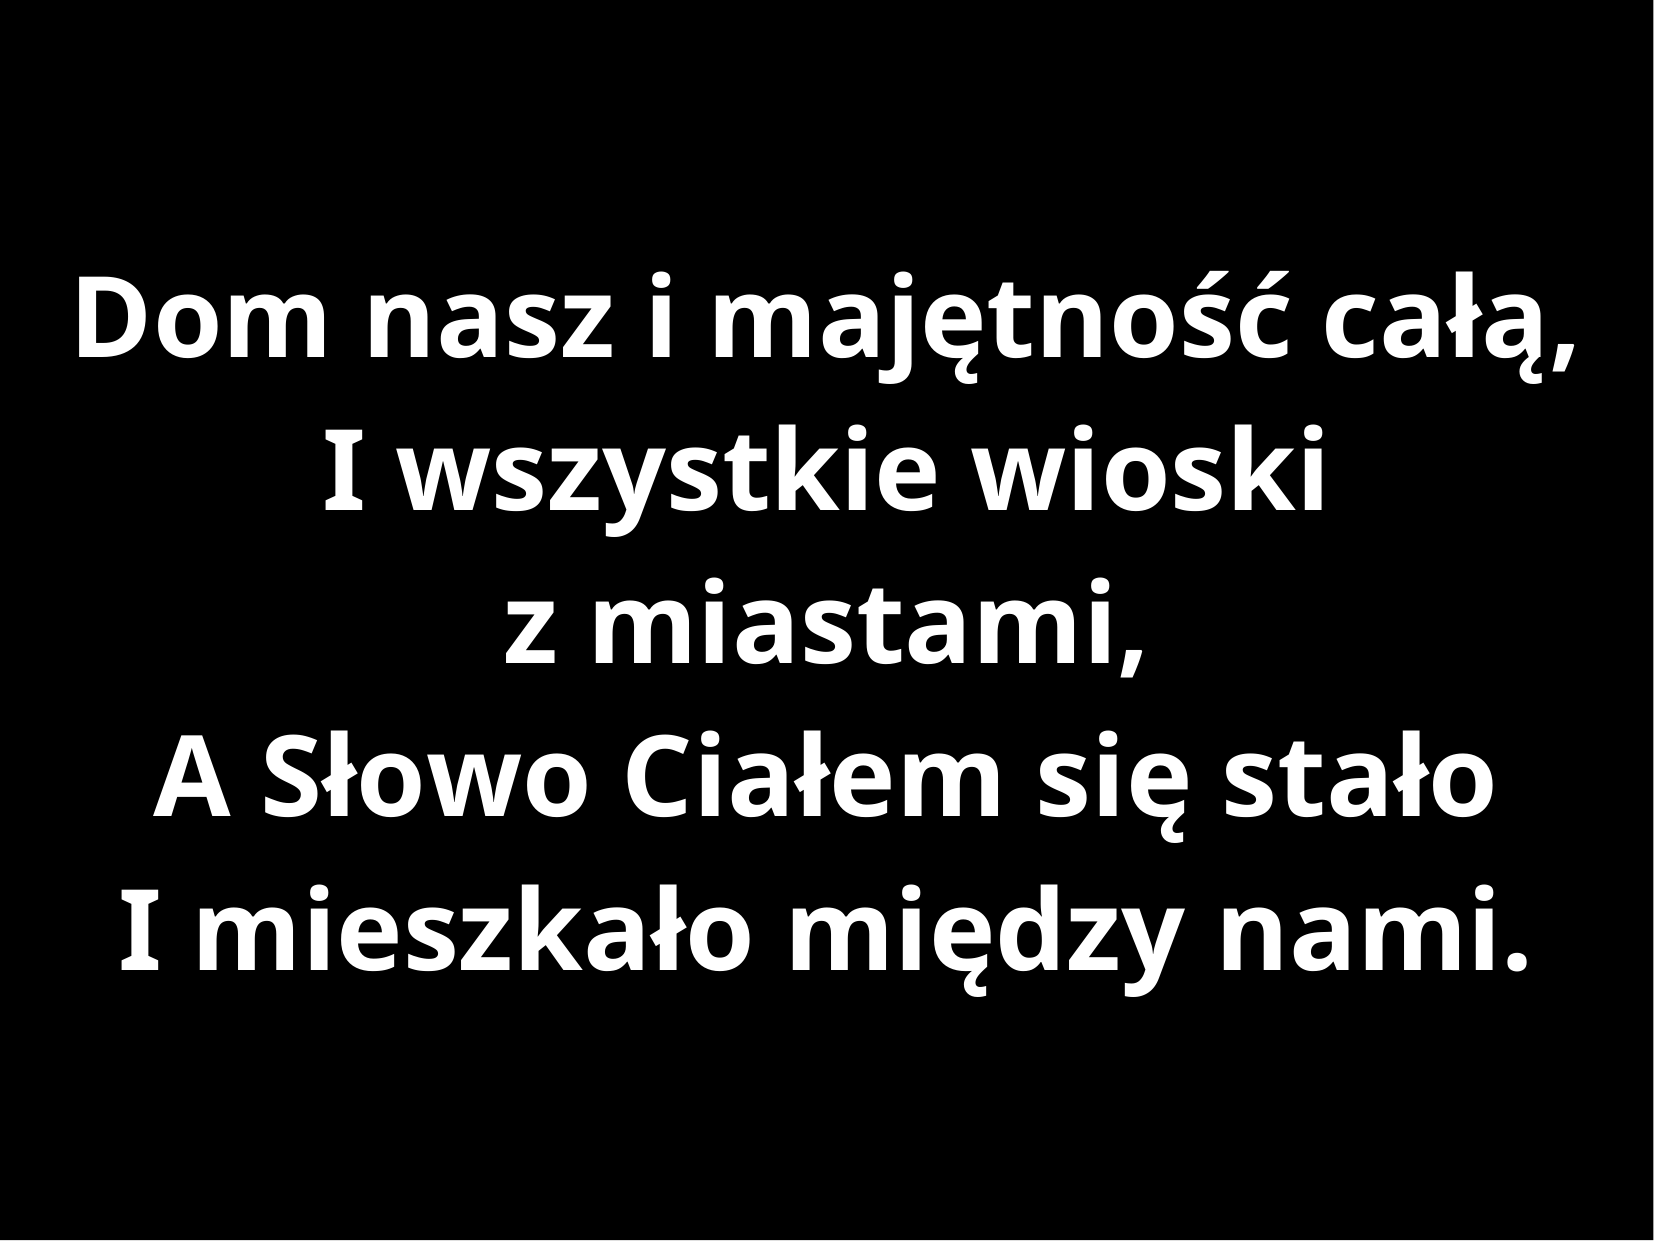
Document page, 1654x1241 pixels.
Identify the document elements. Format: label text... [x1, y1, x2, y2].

title Dom nasz i majętność całą, I wszystkie wioski z miastami, A Słowo Ciałem się stało I mieszkało między nami. [0, 0, 1654, 1241]
